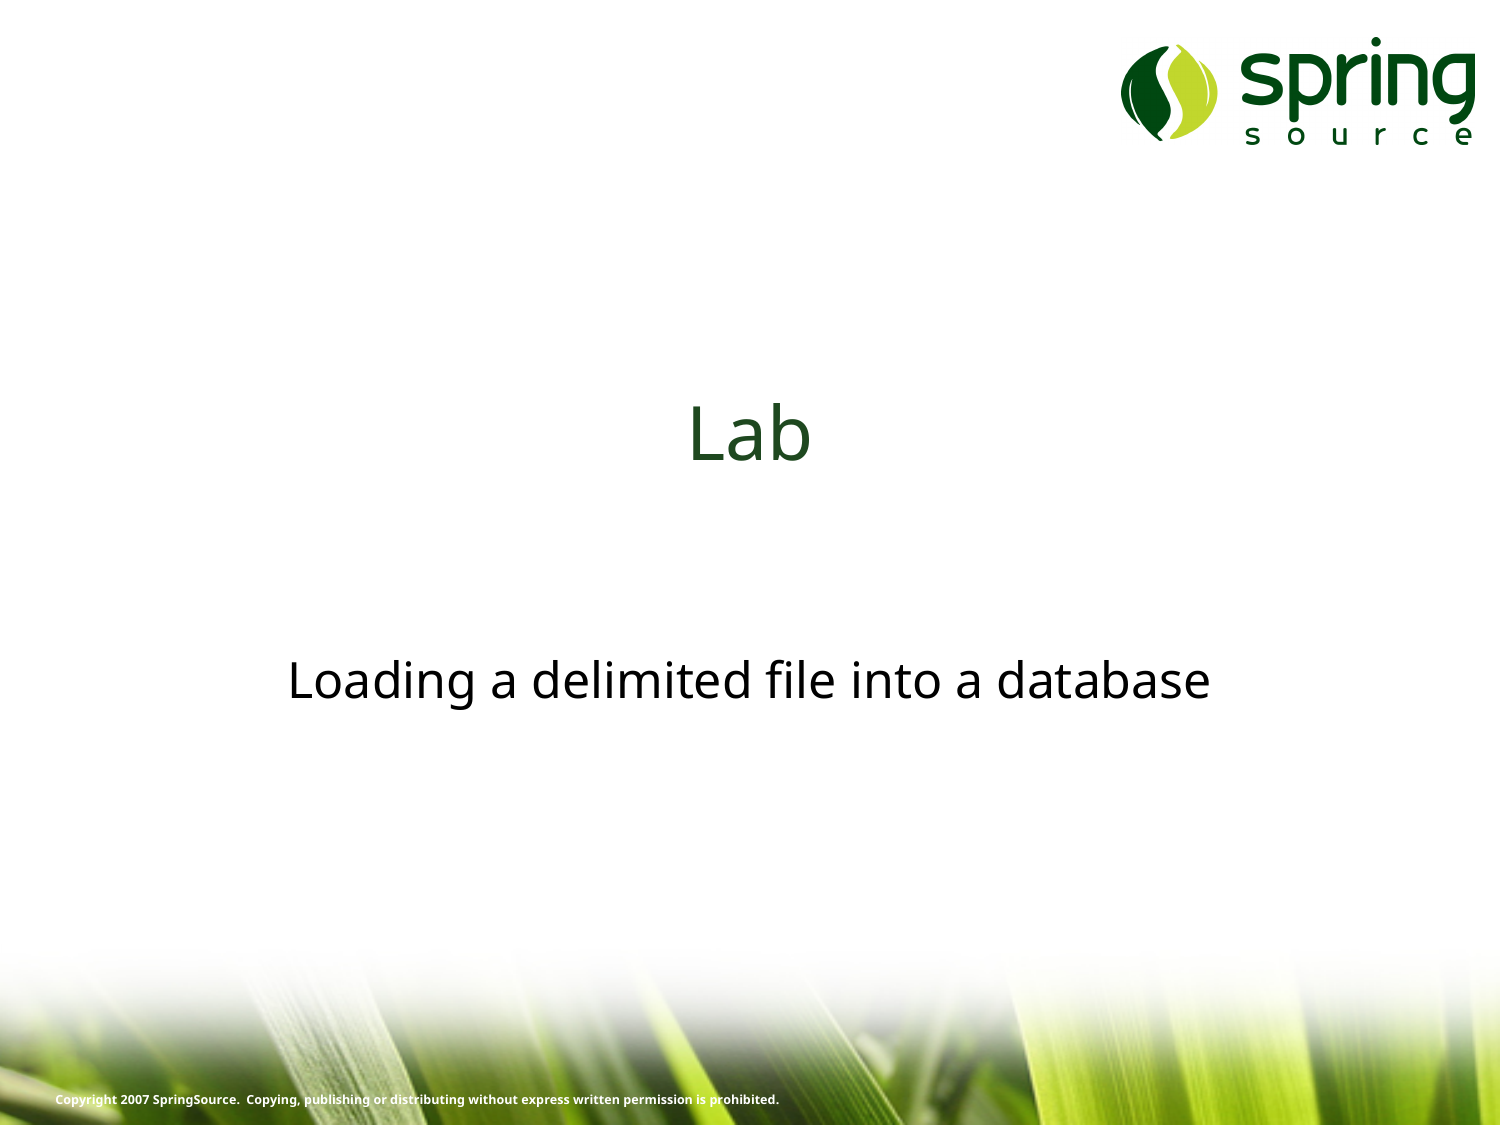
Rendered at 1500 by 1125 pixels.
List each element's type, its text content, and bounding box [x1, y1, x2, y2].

title Lab [112, 337, 1388, 526]
subtitle Loading a delimited file into a database [225, 637, 1276, 926]
picture [1121, 37, 1475, 145]
picture [0, 944, 1500, 1125]
